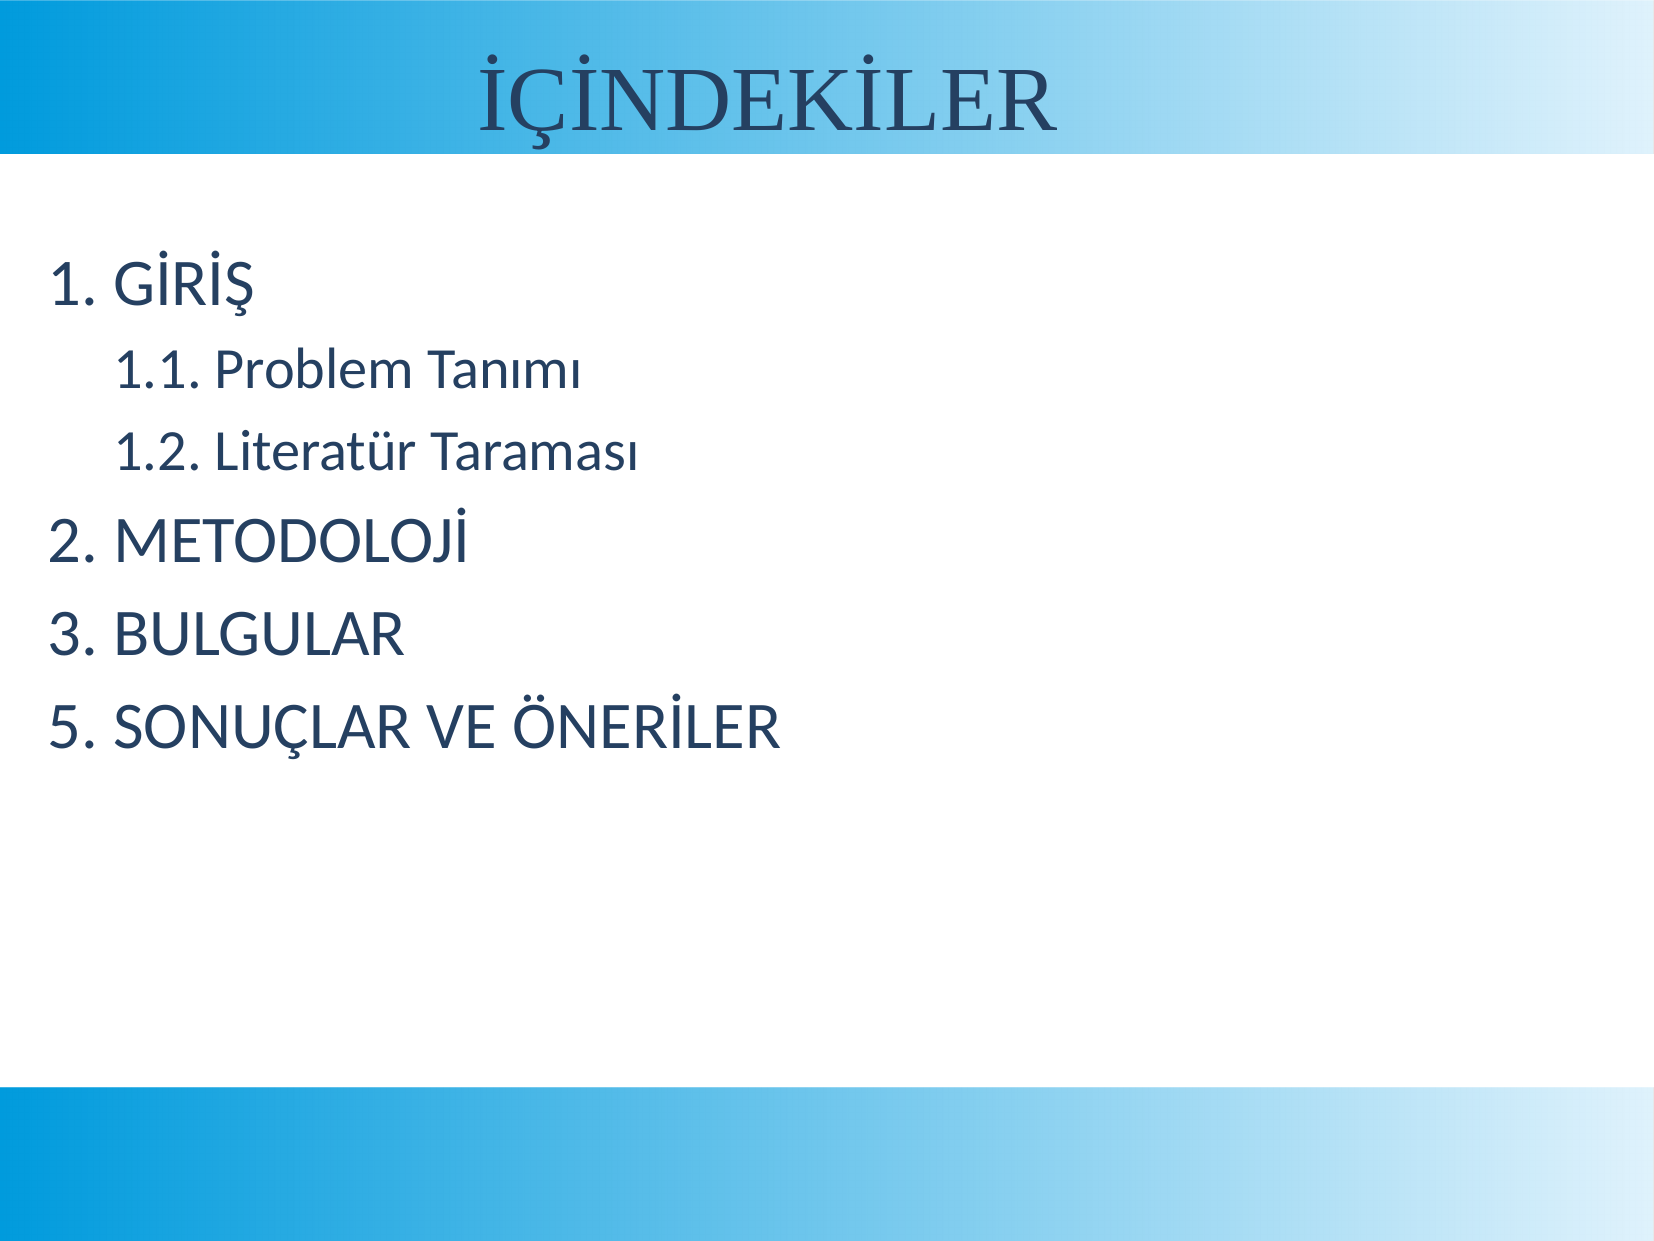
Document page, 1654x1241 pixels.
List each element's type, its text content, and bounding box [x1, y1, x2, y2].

picture [0, 1086, 1654, 1241]
title İÇİNDEKİLER [0, 0, 1654, 188]
text_box 1. GİRİŞ 1.1. Problem Tanımı 1.2. Literatür Taraması 2. METODOLOJİ 3. BULGULAR 5. SONUÇLAR VE ÖNERİLER [32, 231, 1654, 974]
